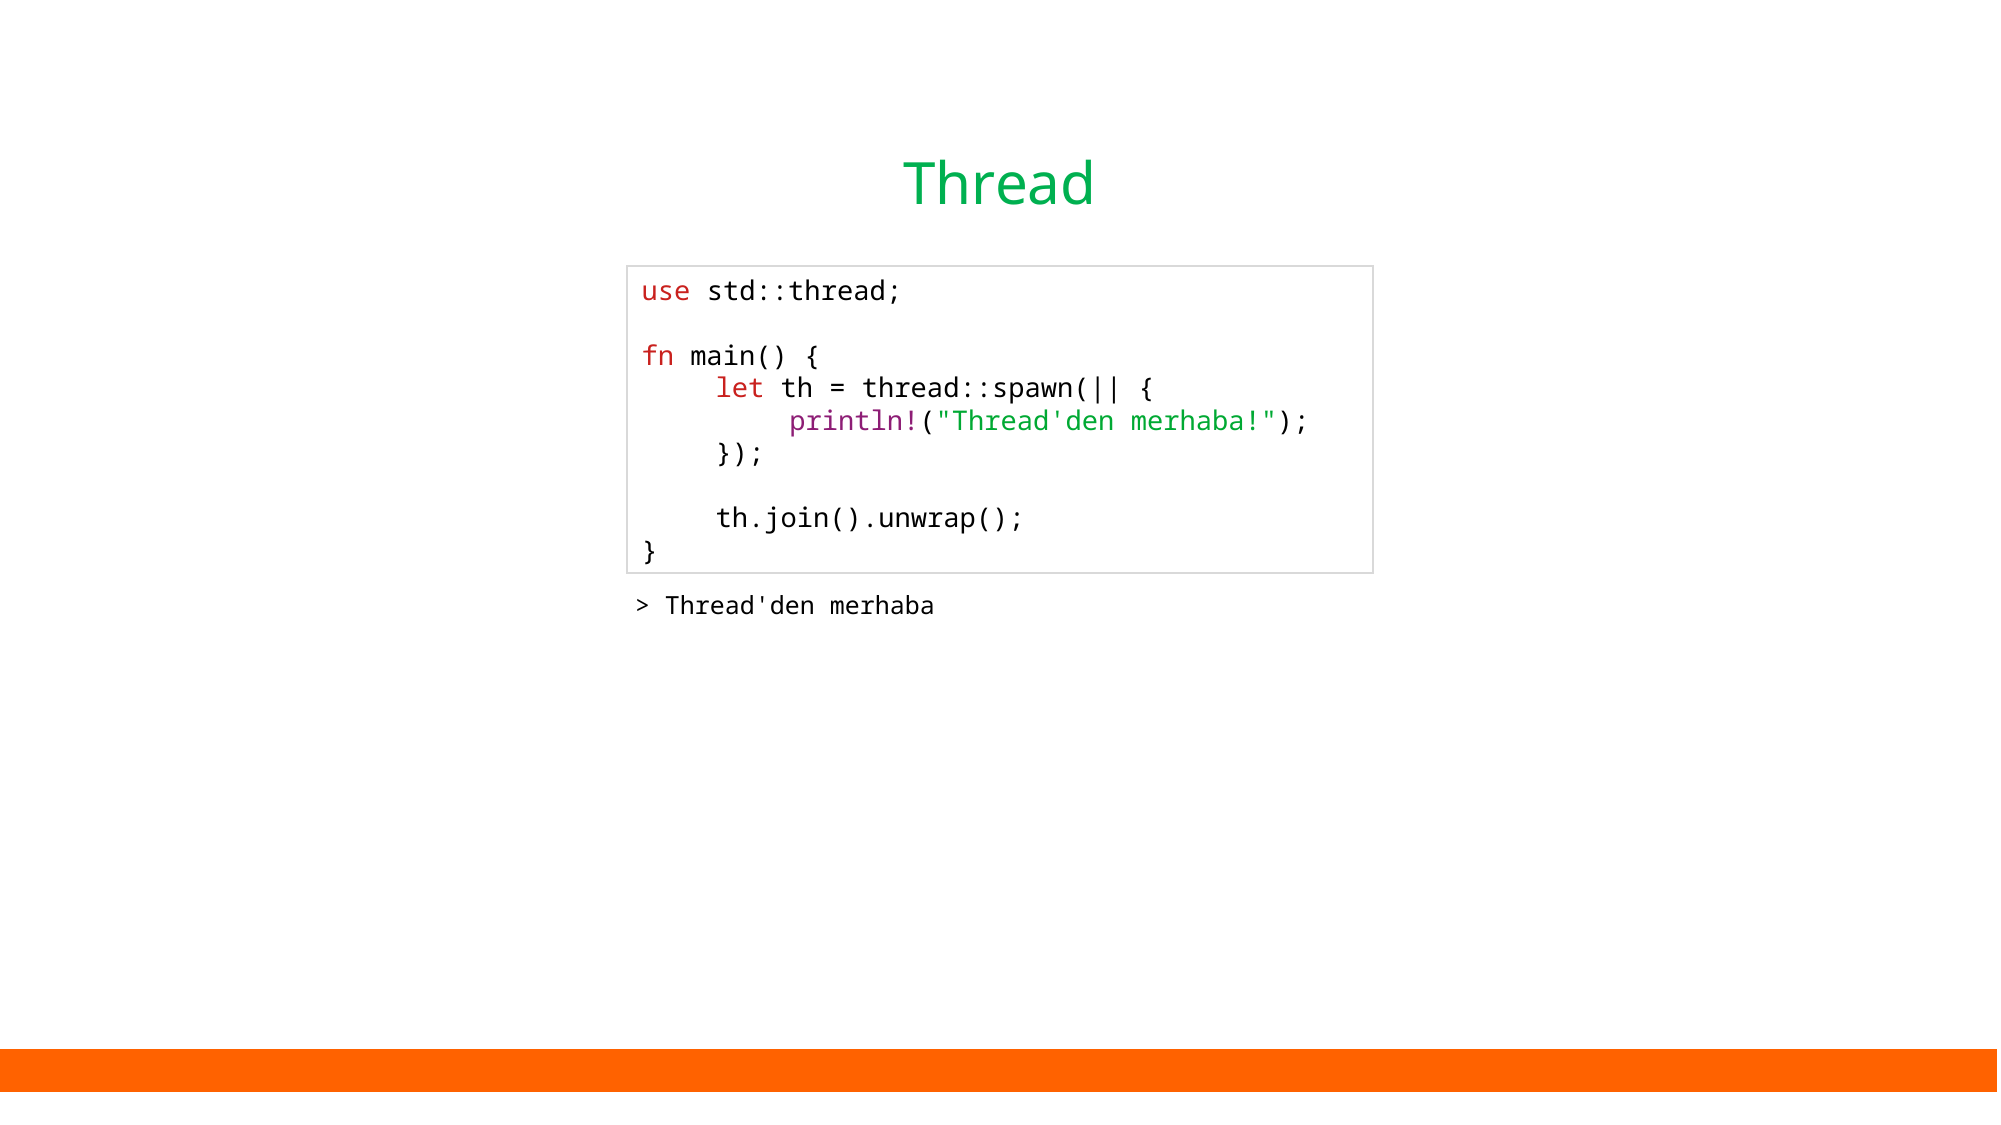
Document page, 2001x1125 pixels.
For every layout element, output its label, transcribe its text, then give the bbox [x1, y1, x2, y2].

text_box [0, 1049, 1997, 1092]
text_box > Thread'den merhaba [620, 580, 900, 621]
text_box use std::thread; fn main() { let th = thread::spawn(|| { println!("Thread'den merhaba!"); }); th.join().unwrap(); } [626, 265, 1374, 574]
list Thread [420, 146, 1580, 237]
